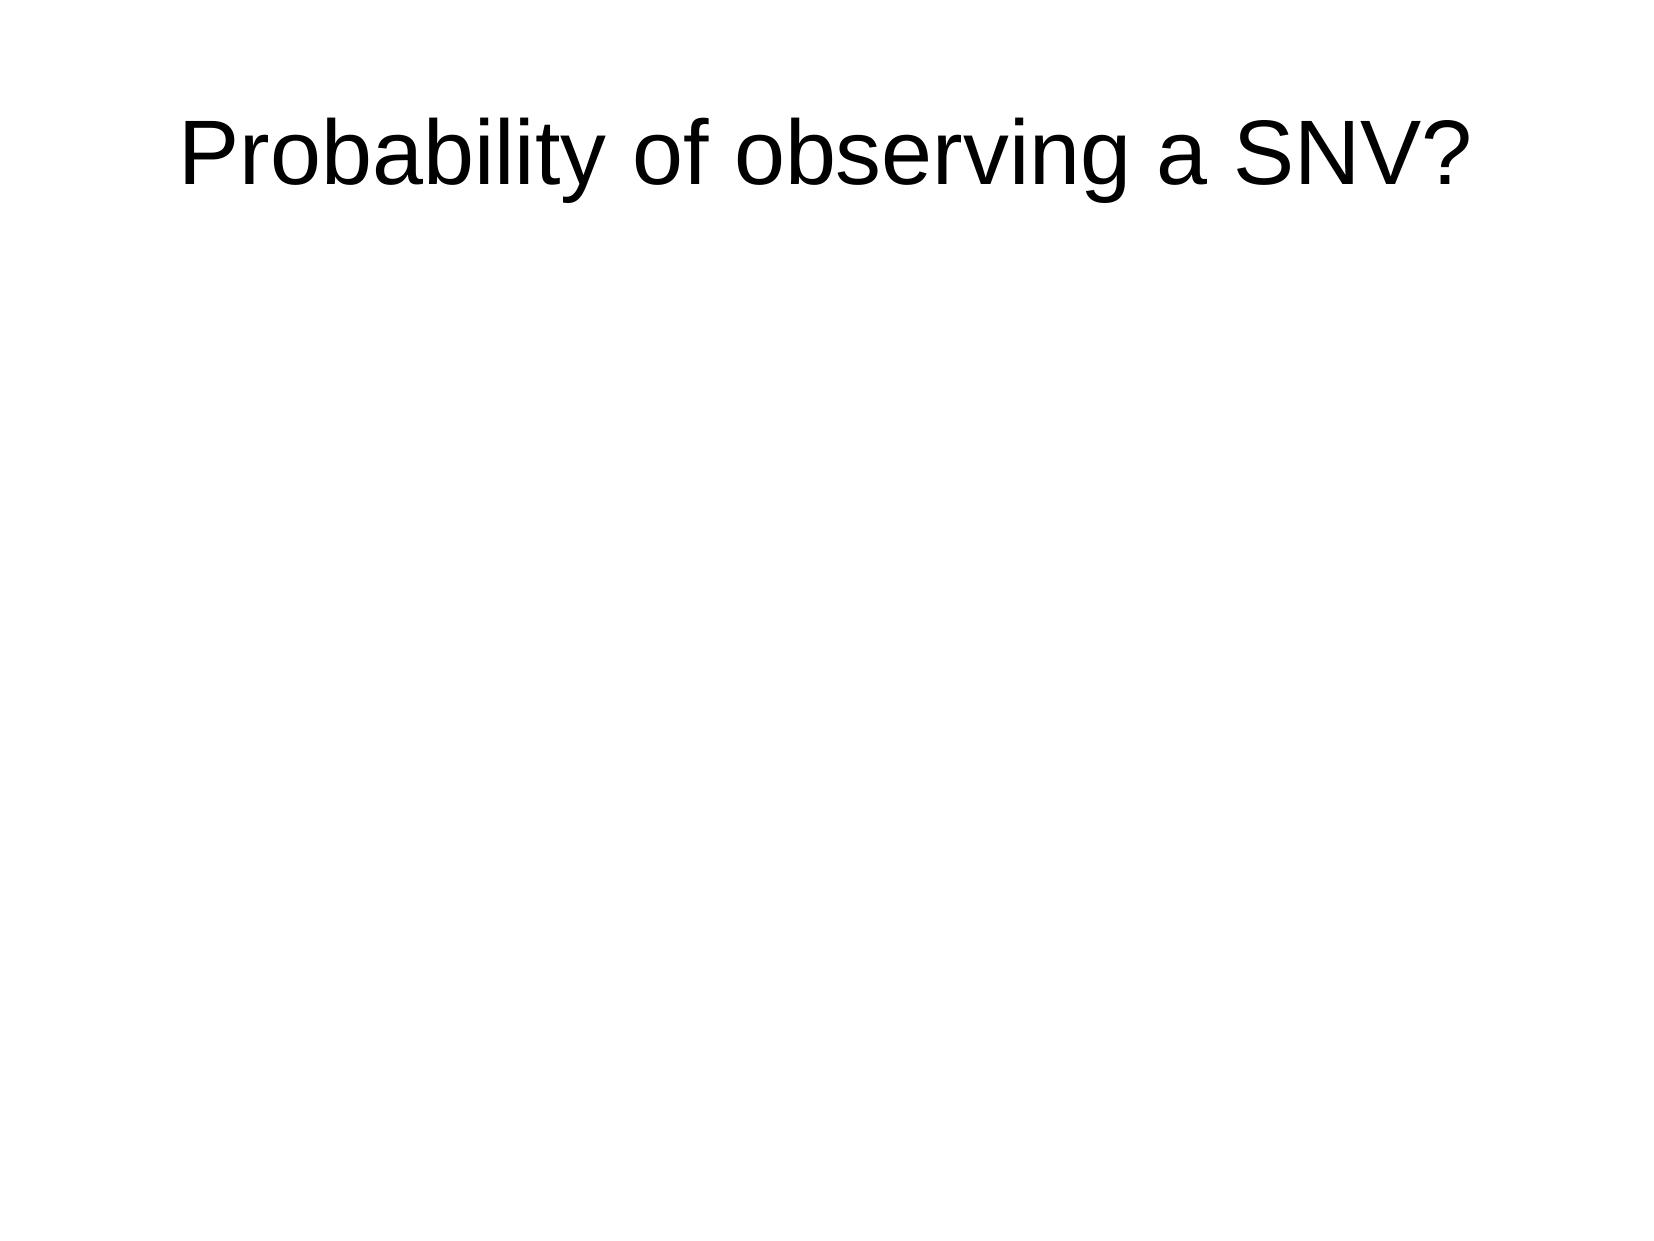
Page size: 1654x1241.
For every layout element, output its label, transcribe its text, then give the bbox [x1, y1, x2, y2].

title Probability of observing a SNV? [82, 49, 1571, 257]
